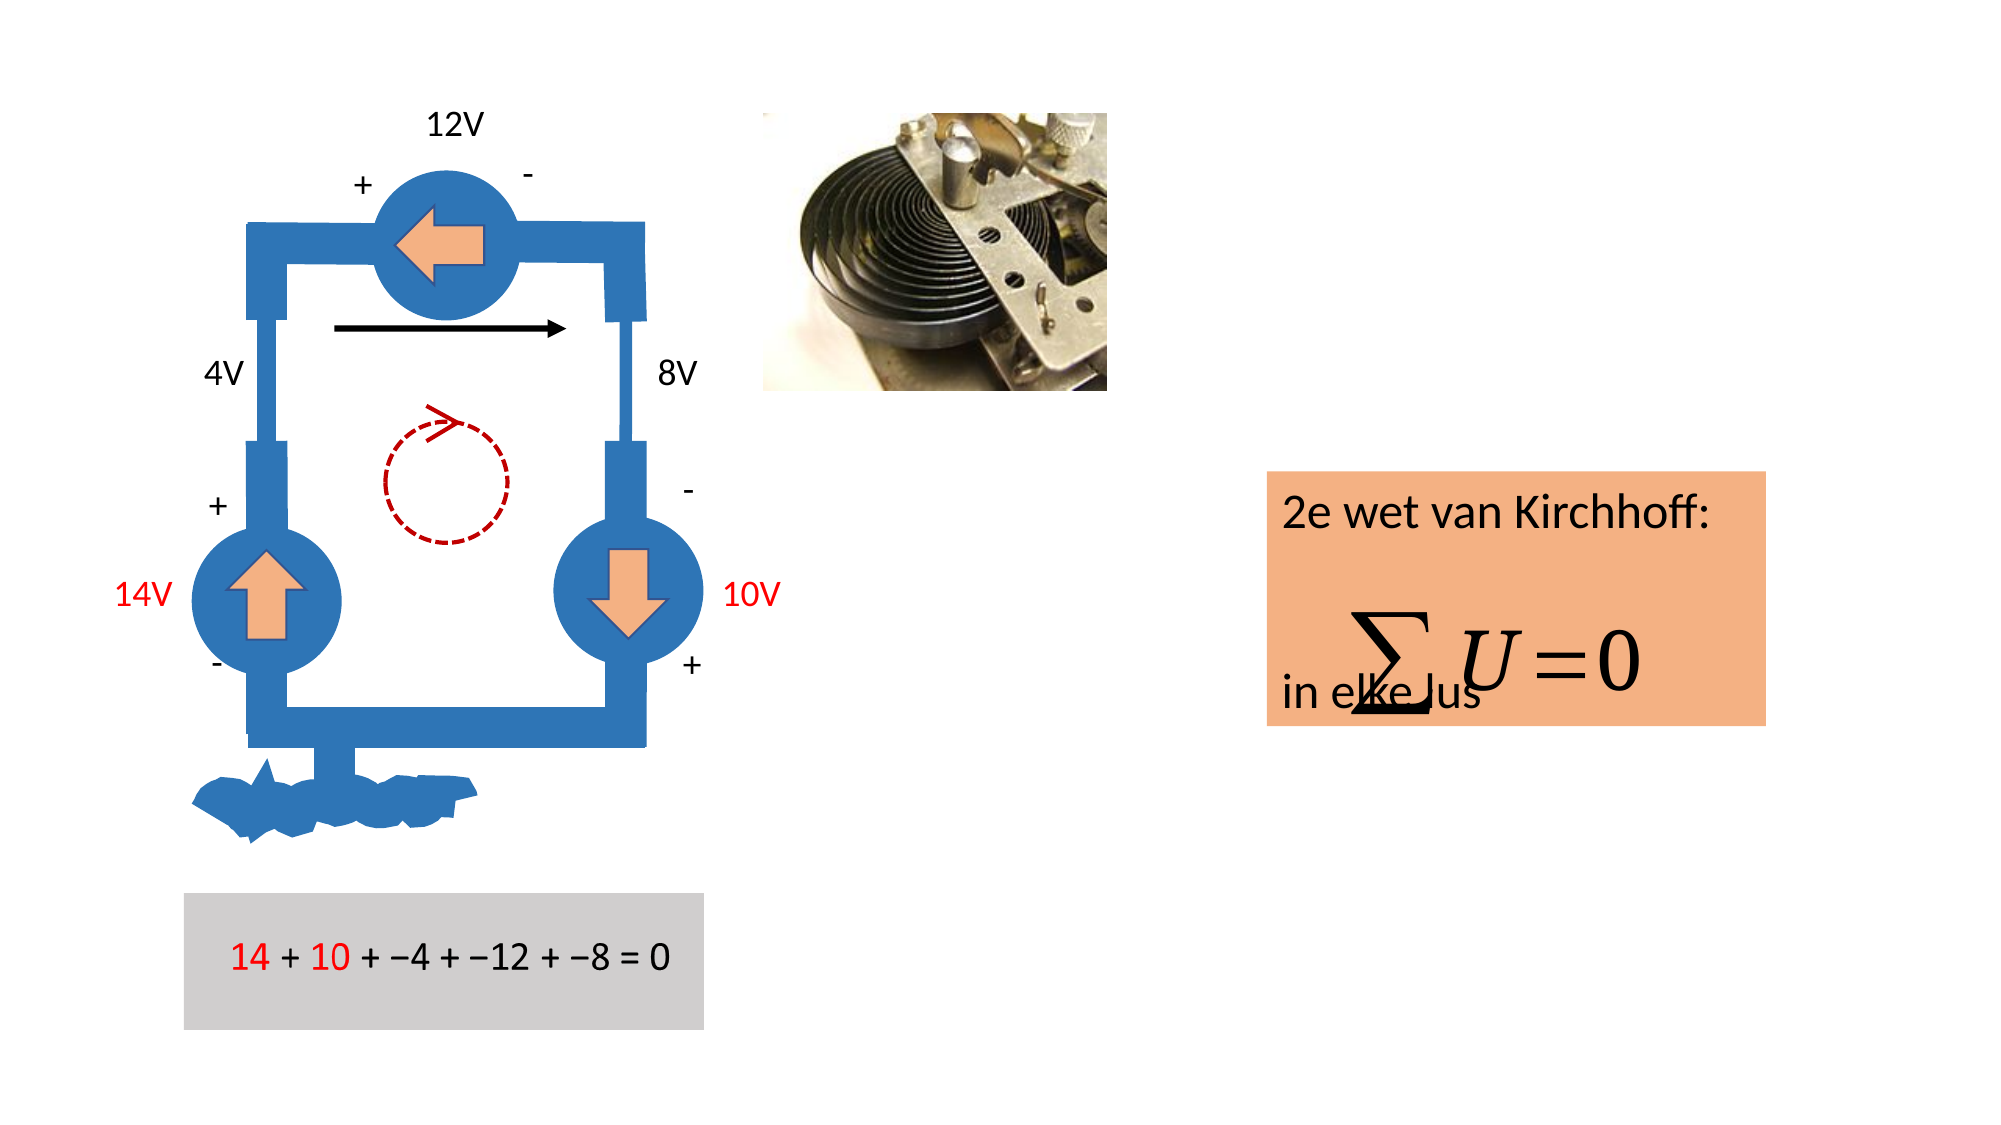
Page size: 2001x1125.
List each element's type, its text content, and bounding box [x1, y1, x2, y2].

text_box ­- [668, 457, 726, 518]
picture [763, 113, 1107, 391]
text_box 4V [189, 340, 260, 401]
text_box 12V [410, 91, 500, 152]
text_box 14V [98, 561, 188, 622]
text_box - [196, 630, 255, 691]
text_box 10V [706, 561, 796, 622]
chart [1338, 602, 1651, 721]
text_box + [194, 473, 252, 534]
text_box [553, 517, 704, 664]
text_box 2e wet van Kirchhoff: in elke lus [1266, 471, 1766, 727]
text_box 8V [642, 340, 713, 401]
text_box [371, 170, 520, 321]
text_box [183, 893, 704, 1030]
text_box + [668, 632, 726, 693]
text_box [191, 529, 342, 674]
text_box + [339, 152, 397, 213]
text_box - [507, 141, 562, 202]
